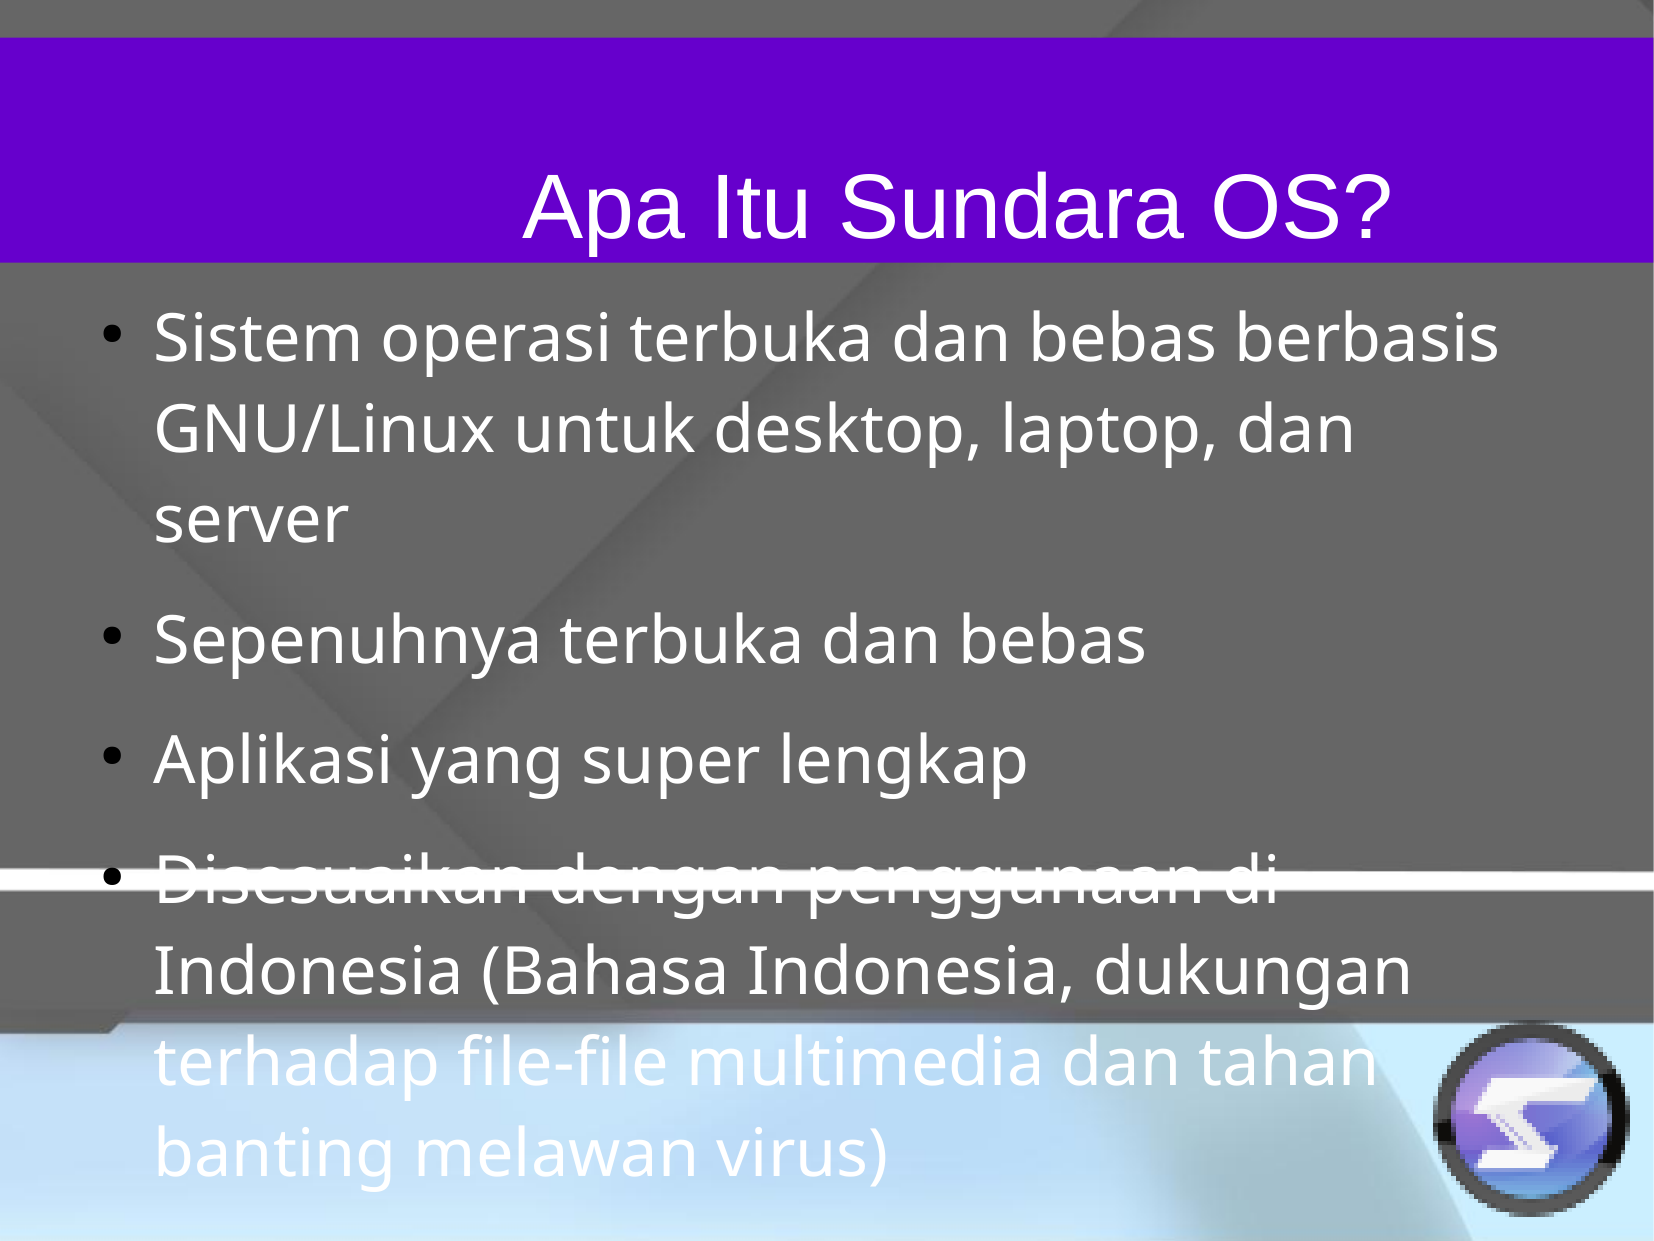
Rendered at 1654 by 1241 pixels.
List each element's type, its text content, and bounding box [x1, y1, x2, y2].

picture [0, 263, 1654, 1241]
list Sistem operasi terbuka dan bebas berbasis GNU/Linux untuk desktop, laptop, dan server Sepenuhnya terbuka dan bebas Aplikasi yang super lengkap Disesuaikan dengan penggunaan di Indonesia (Bahasa Indonesia, dukungan terhadap file-file multimedia dan tahan banting melawan virus) [82, 290, 1571, 1010]
picture [0, 0, 1654, 37]
title Apa Itu Sundara OS? [383, 102, 1534, 290]
